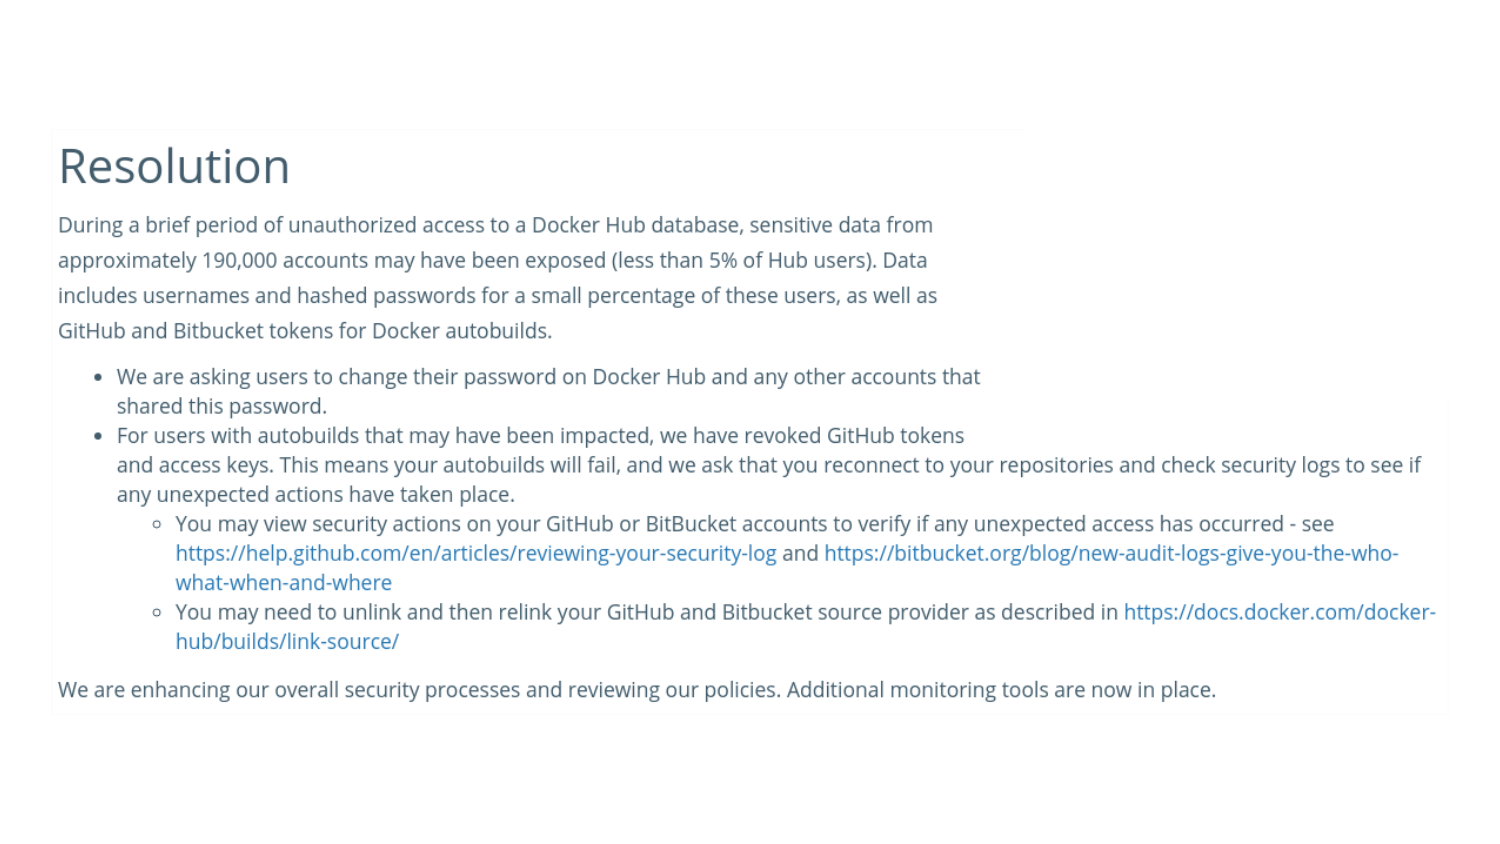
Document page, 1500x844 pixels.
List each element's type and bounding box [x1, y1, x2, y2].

picture [51, 129, 1449, 715]
